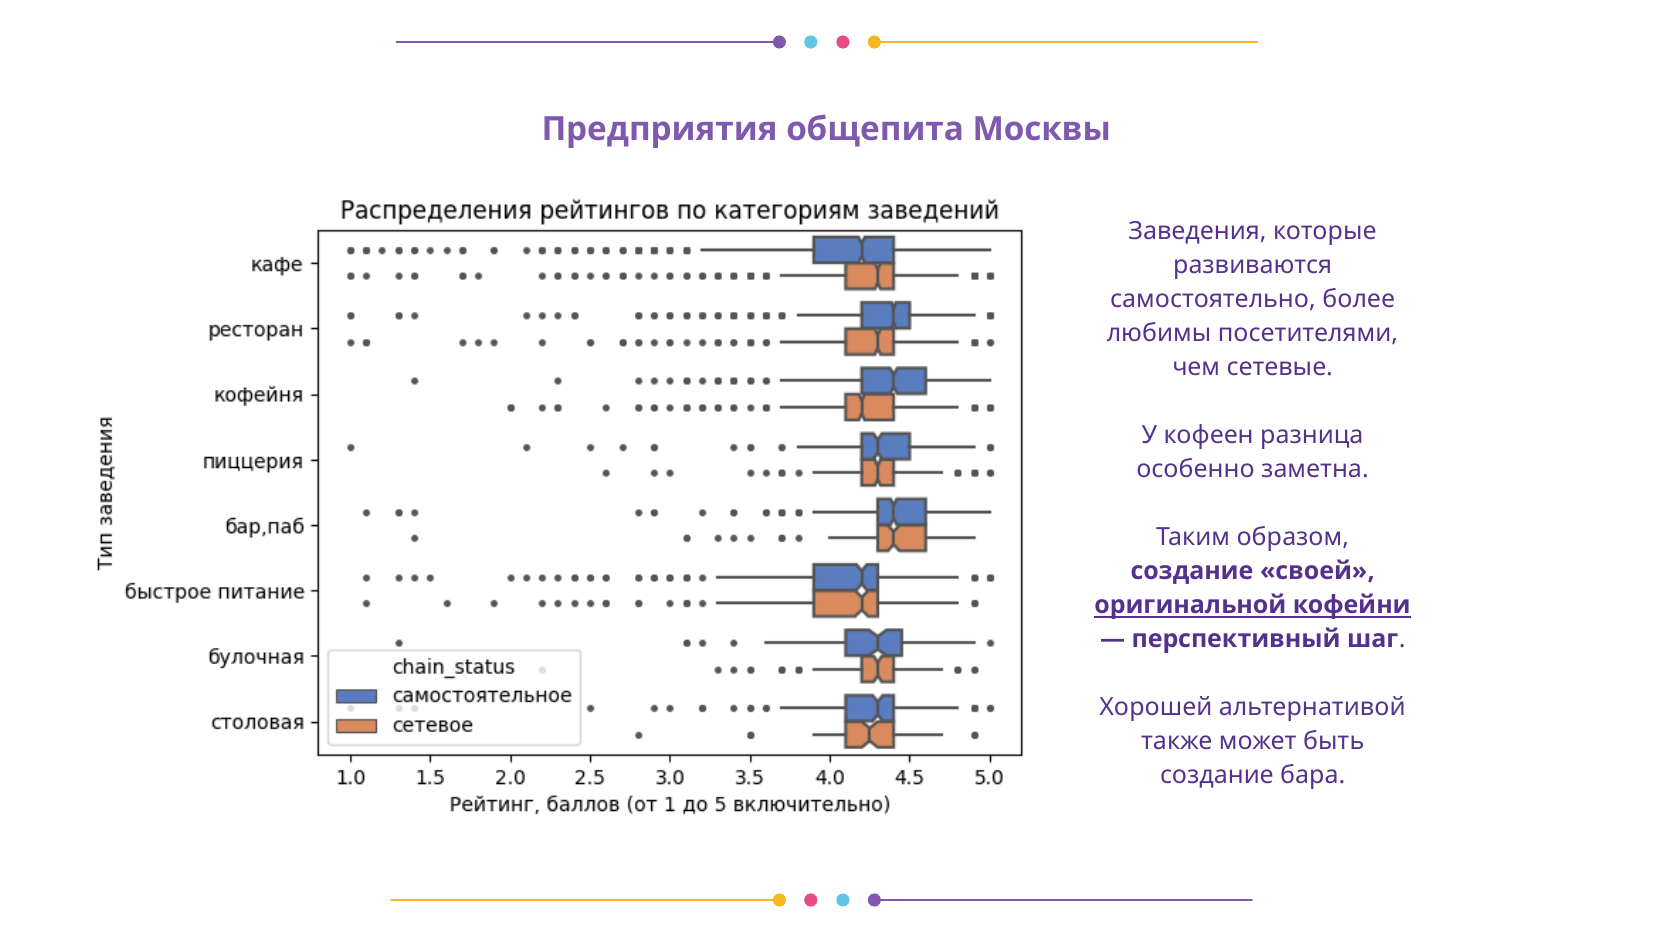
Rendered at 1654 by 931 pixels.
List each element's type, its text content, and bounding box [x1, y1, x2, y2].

title Заведения, которые развиваются самостоятельно, более любимы посетителями, чем сетевые. У кофеен разница особенно заметна. Таким образом, создание «своей», оригинальной кофейни — перспективный шаг. Хорошей альтернативой также может быть создание бара. [1092, 212, 1414, 792]
title Предприятия общепита Москвы [531, 88, 1123, 167]
picture [88, 192, 1034, 827]
